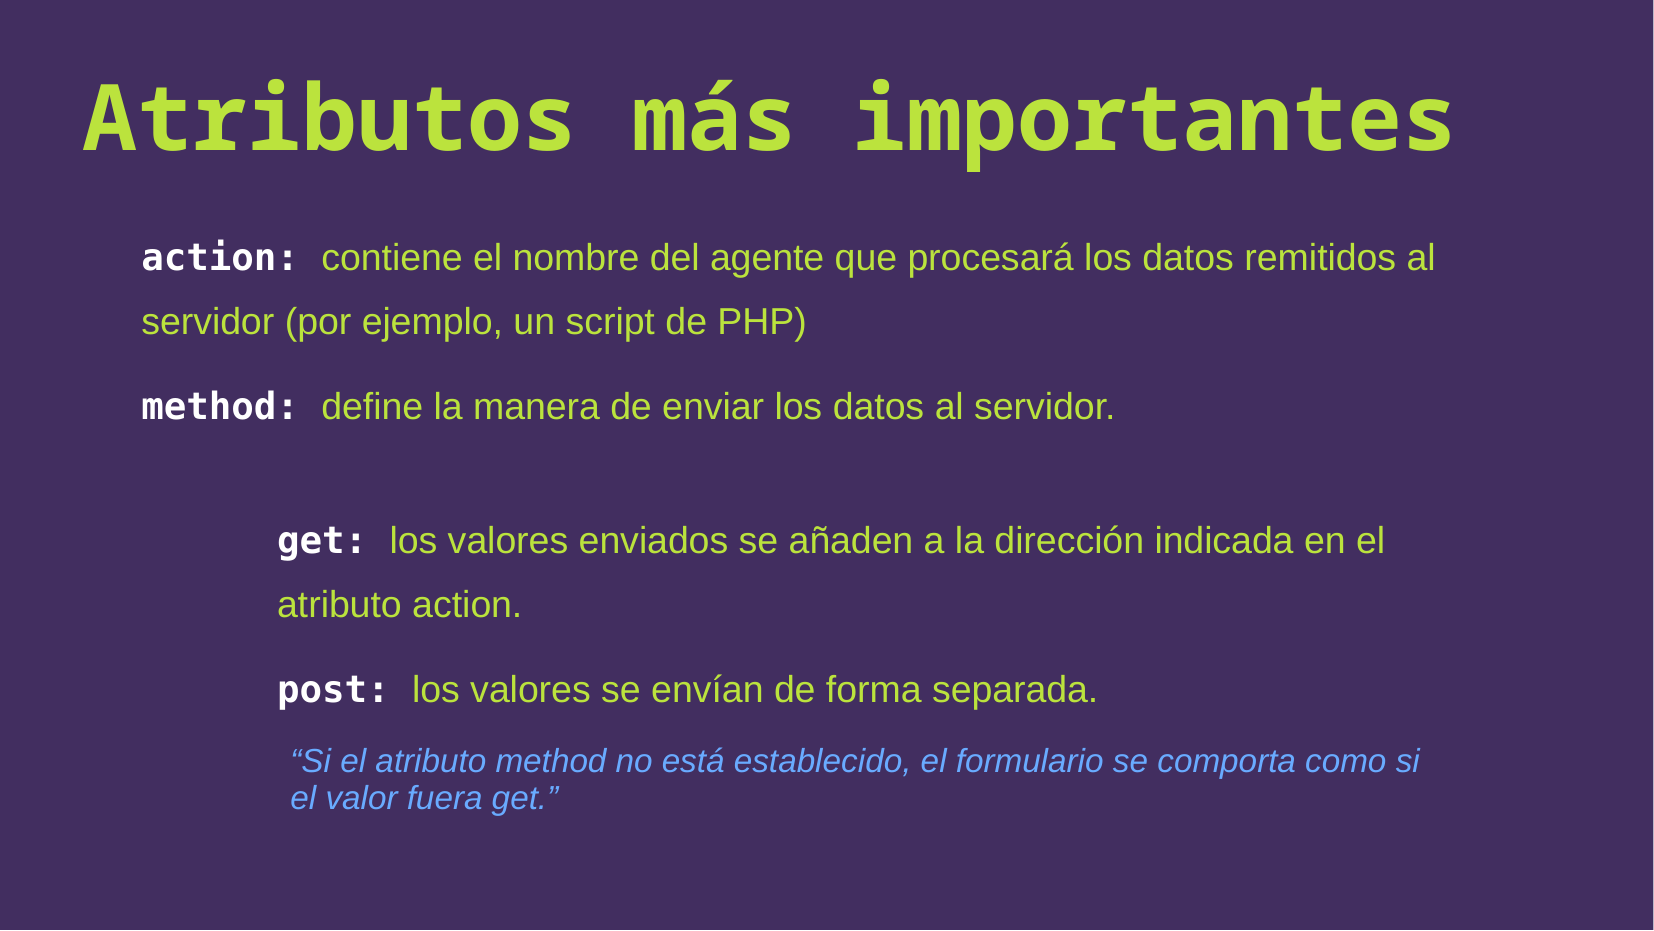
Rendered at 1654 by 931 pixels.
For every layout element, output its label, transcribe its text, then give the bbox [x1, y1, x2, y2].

text_box get: los valores enviados se añaden a la dirección indicada en el atributo action. post: los valores se envían de forma separada. [277, 496, 1511, 773]
text_box action: contiene el nombre del agente que procesará los datos remitidos al servidor (por ejemplo, un script de PHP) method: define la manera de enviar los datos al servidor. [141, 214, 1511, 491]
text_box “Si el atributo method no está establecido, el formulario se comporta como si el valor fuera get.” [275, 735, 1472, 836]
title Atributos más importantes [82, 36, 1571, 193]
